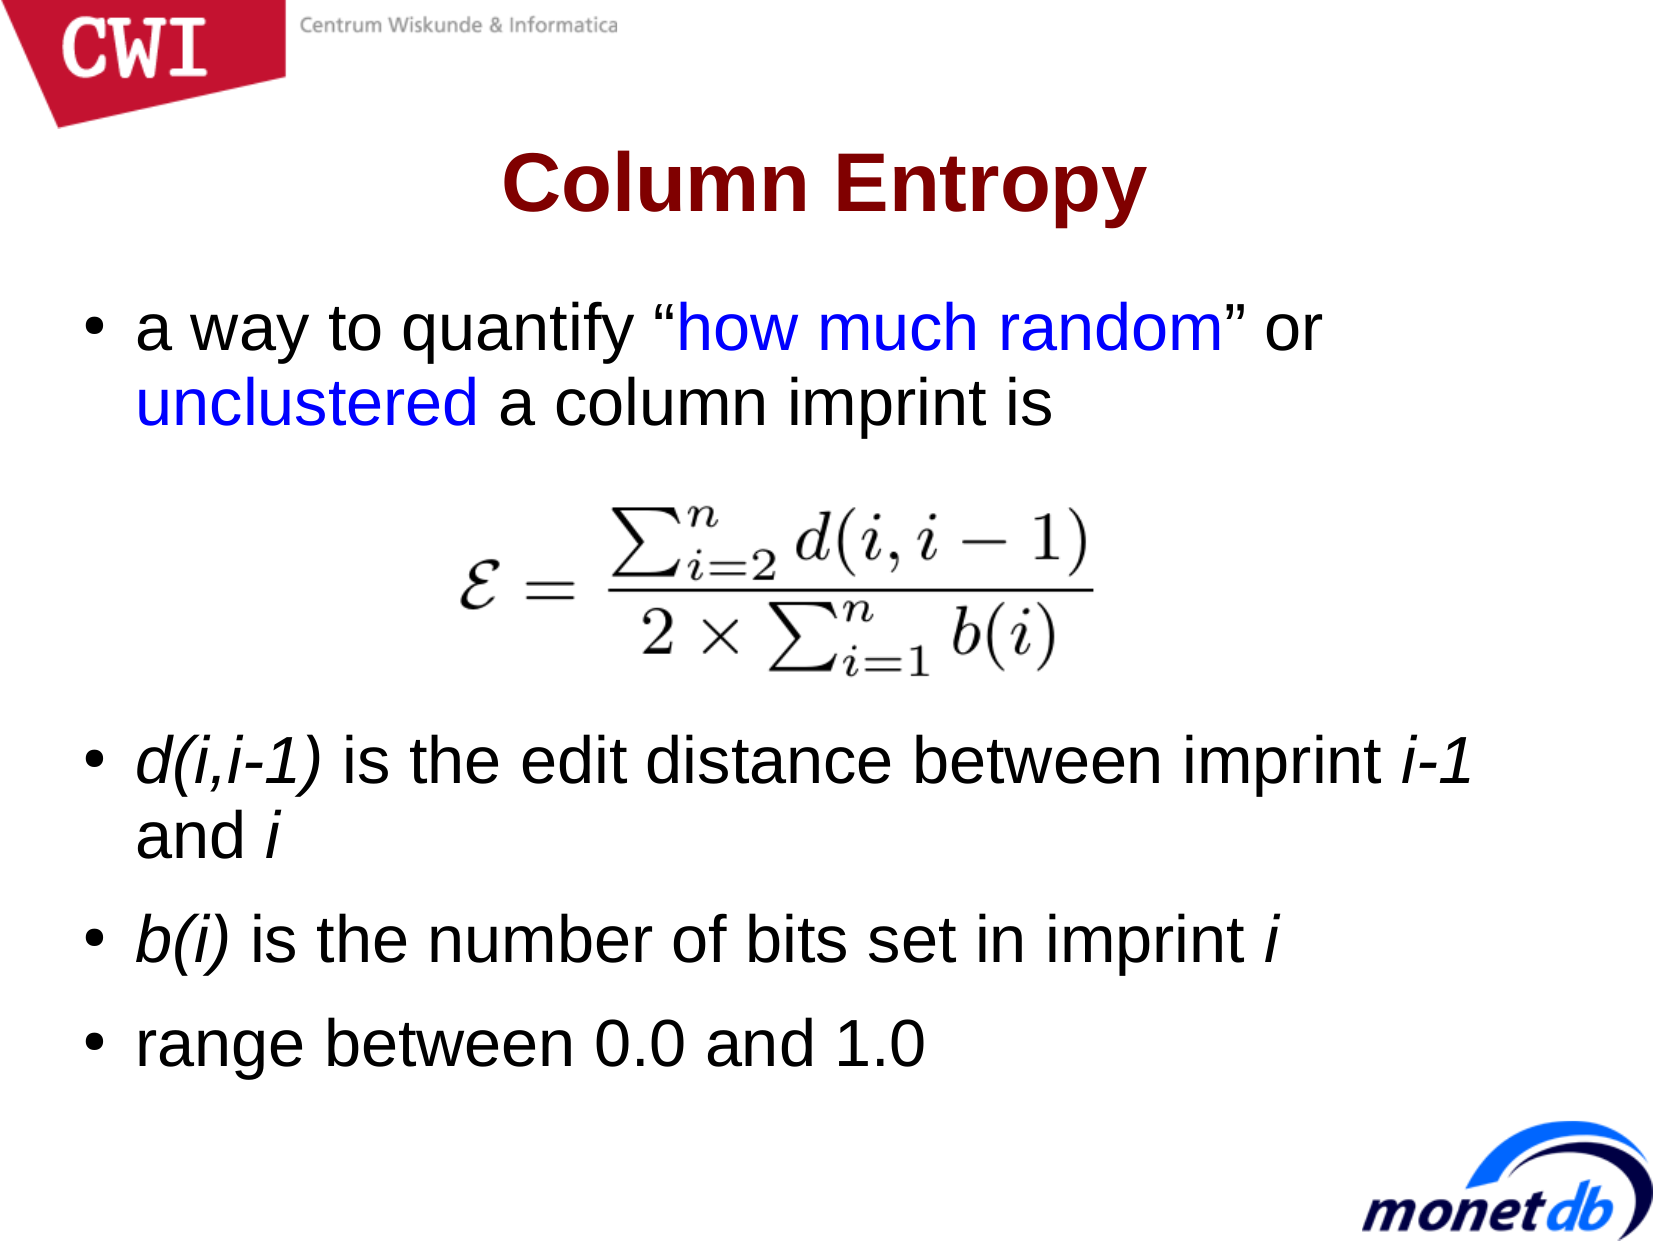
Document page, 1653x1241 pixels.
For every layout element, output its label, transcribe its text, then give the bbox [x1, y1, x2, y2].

list a way to quantify “how much random” or unclustered a column imprint is d(i,i-1) is the edit distance between imprint i-1 and i b(i) is the number of bits set in imprint i range between 0.0 and 1.0 [82, 290, 1571, 1110]
title Column Entropy [37, 78, 1613, 287]
picture [0, 0, 691, 129]
picture [340, 450, 1276, 719]
picture [1362, 1118, 1653, 1241]
